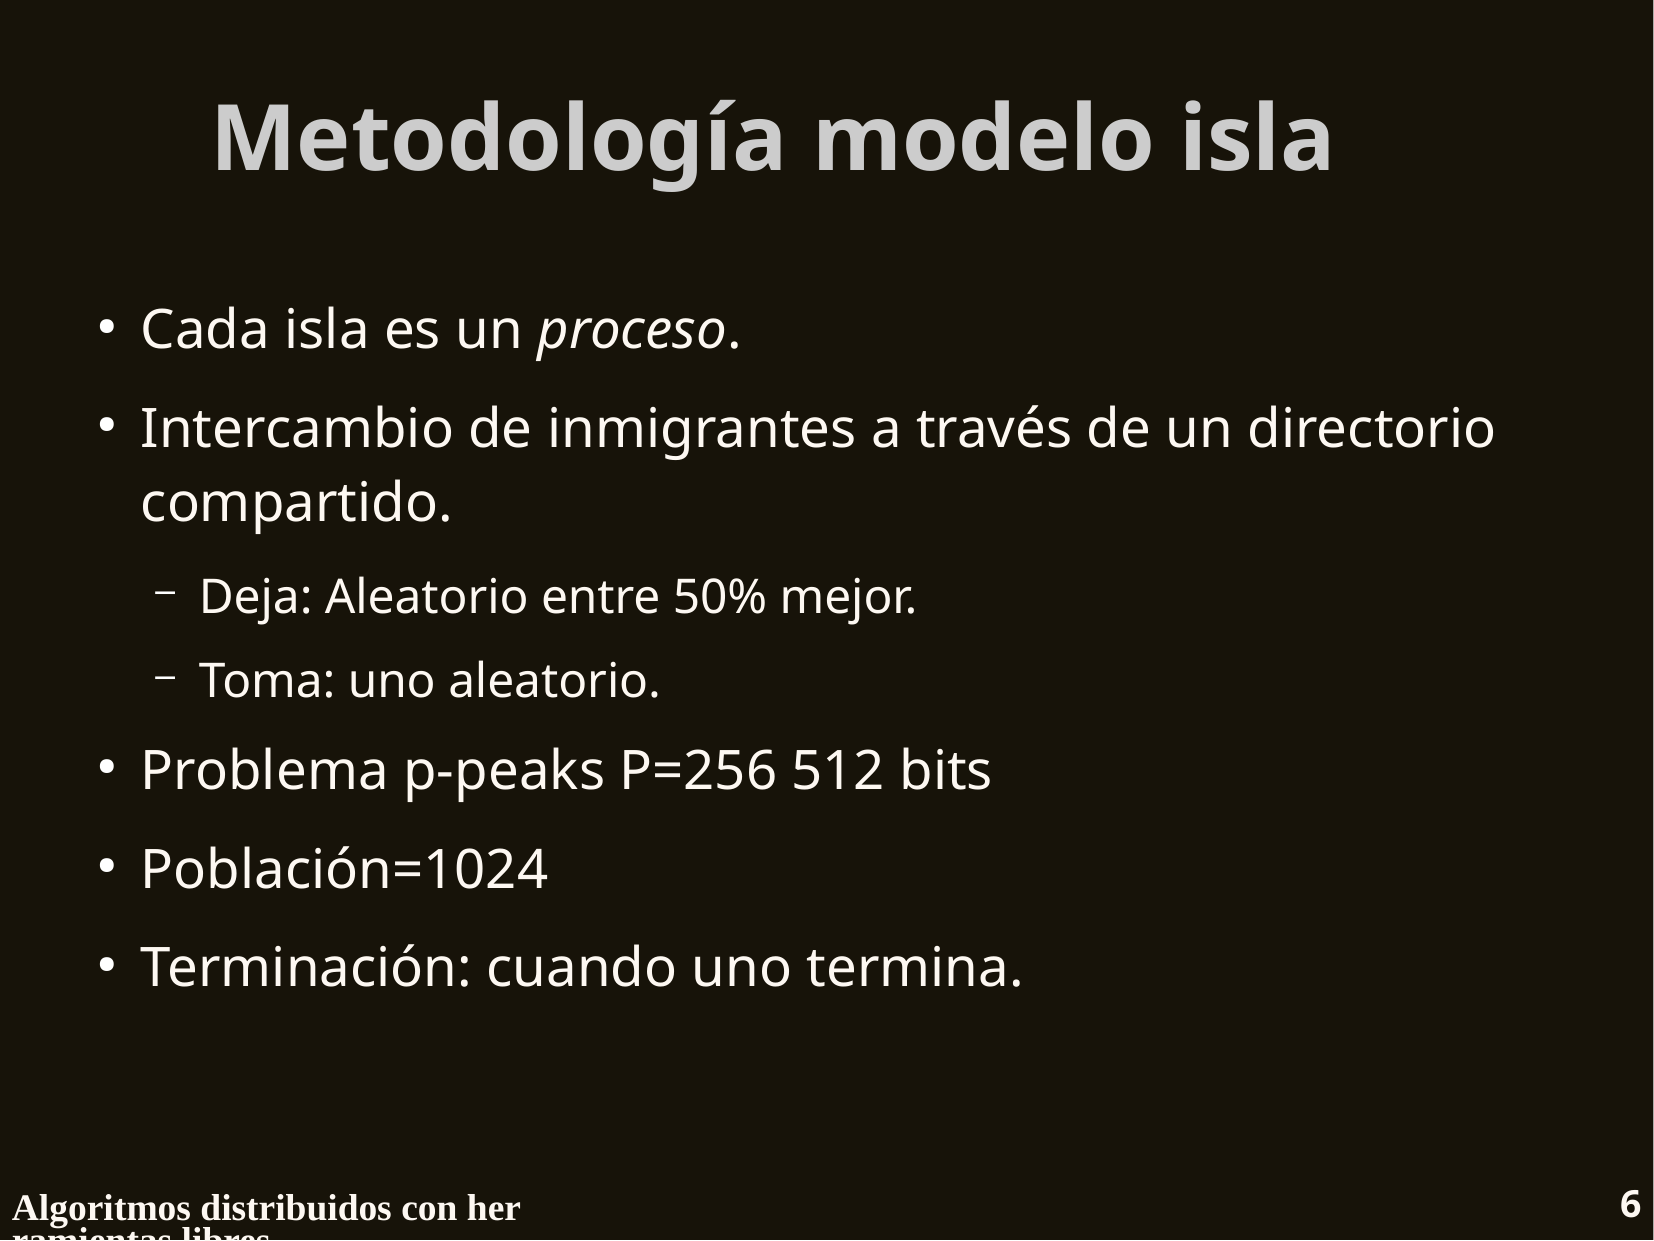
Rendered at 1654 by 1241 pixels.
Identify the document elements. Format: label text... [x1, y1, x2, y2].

title Metodología modelo isla [29, 31, 1518, 239]
list Cada isla es un proceso. Intercambio de inmigrantes a través de un directorio compartido. Deja: Aleatorio entre 50% mejor. Toma: uno aleatorio. Problema p-peaks P=256 512 bits Población=1024 Terminación: cuando uno termina. [82, 290, 1538, 1010]
